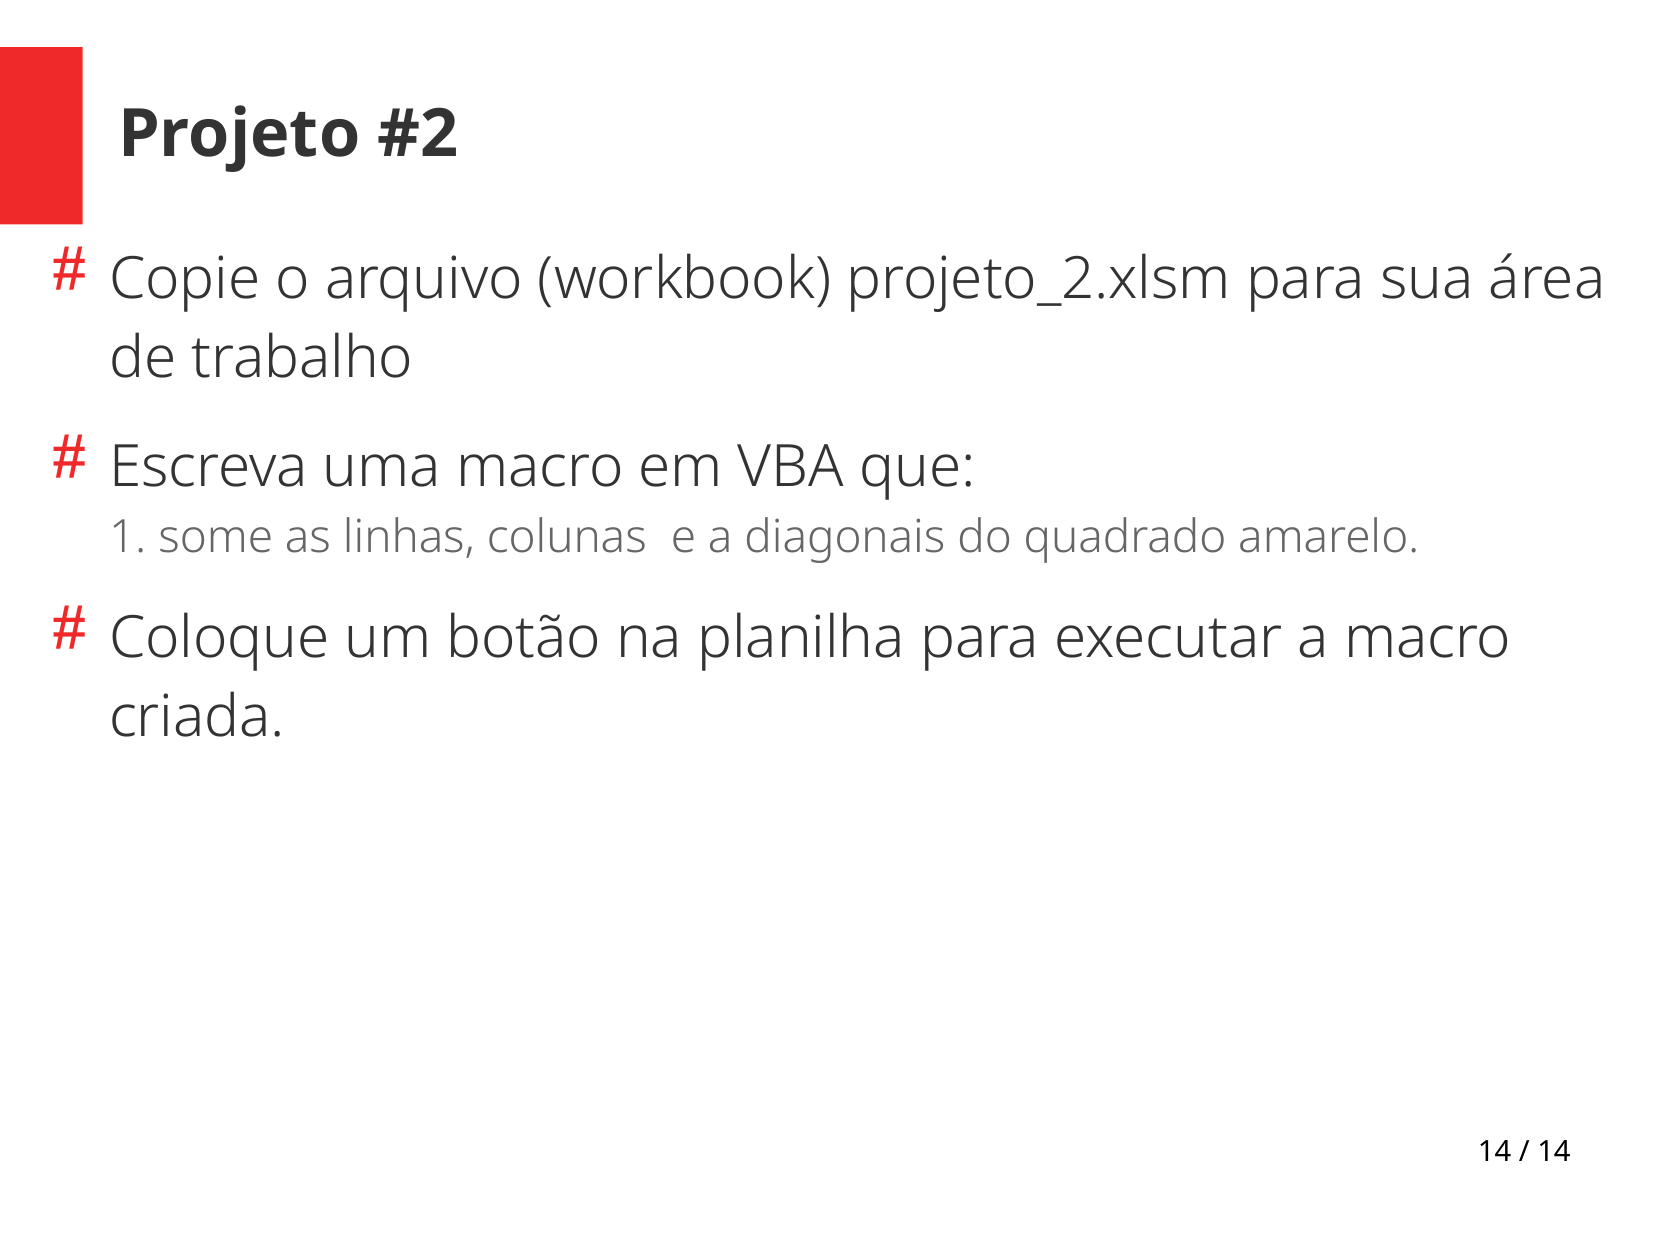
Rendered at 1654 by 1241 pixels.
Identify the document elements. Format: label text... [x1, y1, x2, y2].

title Projeto #2 [118, 49, 1571, 213]
list Copie o arquivo (workbook) projeto_2.xlsm para sua área de trabalho Escreva uma macro em VBA que: 1. some as linhas, colunas e a diagonais do quadrado amarelo. Coloque um botão na planilha para executar a macro criada. [35, 236, 1607, 1111]
